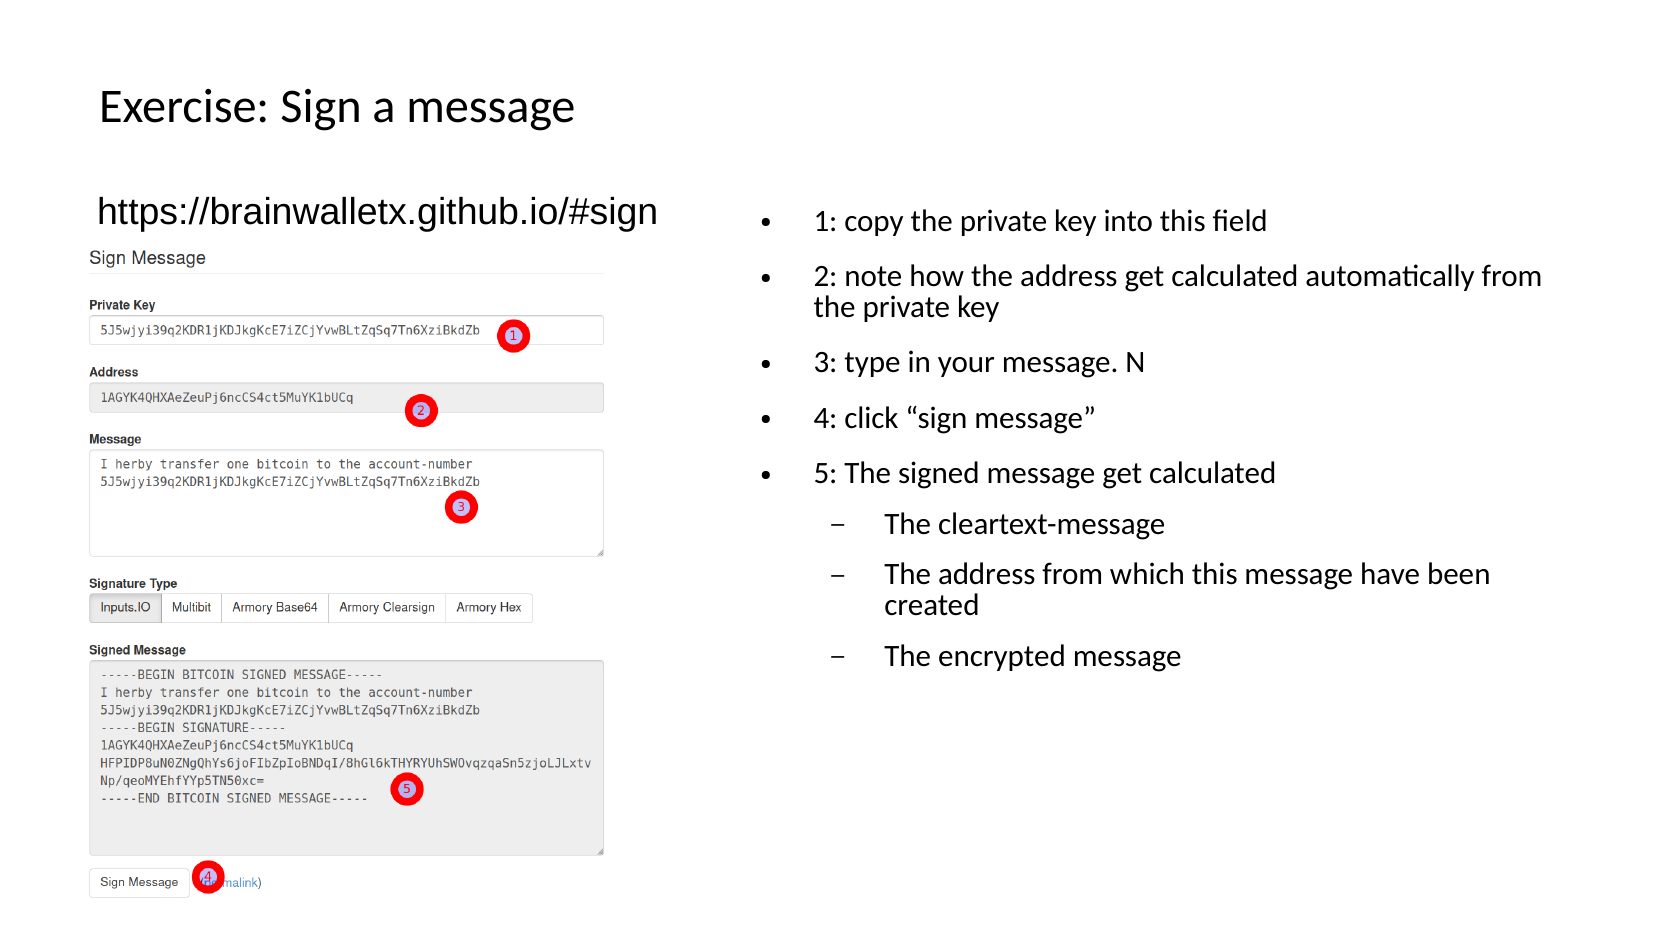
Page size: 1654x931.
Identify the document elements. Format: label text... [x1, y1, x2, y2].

text_box https://brainwalletx.github.io/#sign [82, 183, 766, 241]
title Exercise: Sign a message [99, 27, 1555, 193]
list 1: copy the private key into this field 2: note how the address get calculated automatically from the private key 3: type in your message. N 4: click “sign message” 5: The signed message get calculated The cleartext-message The address from which this message have been created The encrypted message [742, 207, 1546, 871]
picture [82, 239, 611, 906]
